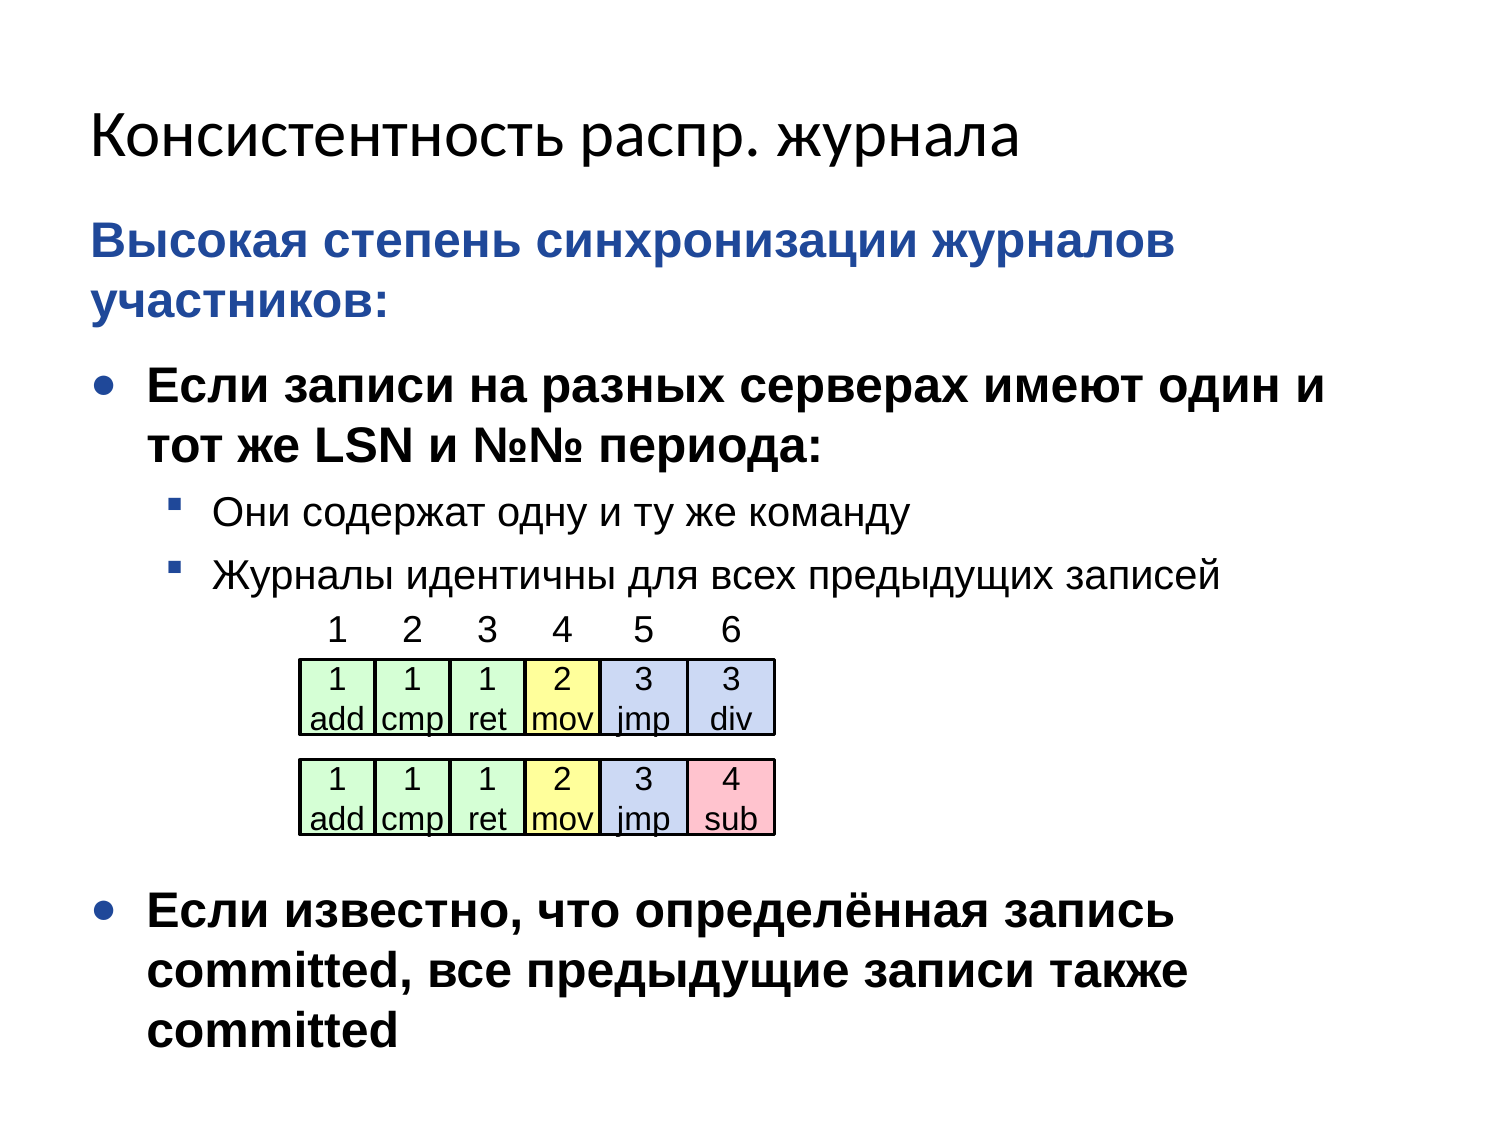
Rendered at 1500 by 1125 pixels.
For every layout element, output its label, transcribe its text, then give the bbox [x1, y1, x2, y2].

text_box 3 jmp [600, 659, 687, 735]
text_box 1 cmp [374, 759, 449, 835]
list Высокая степень синхронизации журналов участников: Если записи на разных серверах имеют один и тот же LSN и №№ периода: Они содержат одну и ту же команду Журналы идентичны для всех предыдущих записей Если известно, что определённая запись committed, все предыдущие записи также committed [75, 200, 1425, 700]
text_box 1 [299, 597, 374, 657]
text_box 4 sub [688, 759, 775, 835]
text_box 1 cmp [430, 714, 439, 728]
text_box 2 mov [524, 759, 600, 835]
text_box 1 ret [449, 659, 524, 735]
text_box 5 [599, 597, 687, 657]
text_box 3 [449, 597, 524, 657]
text_box 1 cmp [374, 659, 449, 735]
text_box 6 [687, 597, 775, 657]
text_box 2 [374, 597, 449, 657]
text_box 2 mov [524, 659, 600, 735]
text_box 1 add [299, 759, 374, 835]
text_box 3 jmp [657, 814, 666, 828]
text_box 1 cmp [430, 814, 439, 828]
text_box 3 jmp [600, 759, 688, 835]
text_box 3 div [687, 659, 775, 735]
text_box 1 add [299, 659, 374, 735]
text_box 3 jmp [657, 714, 666, 728]
text_box 1 ret [449, 759, 524, 835]
text_box 4 [524, 597, 599, 657]
title Консистентность распр. журнала [75, 79, 1425, 180]
